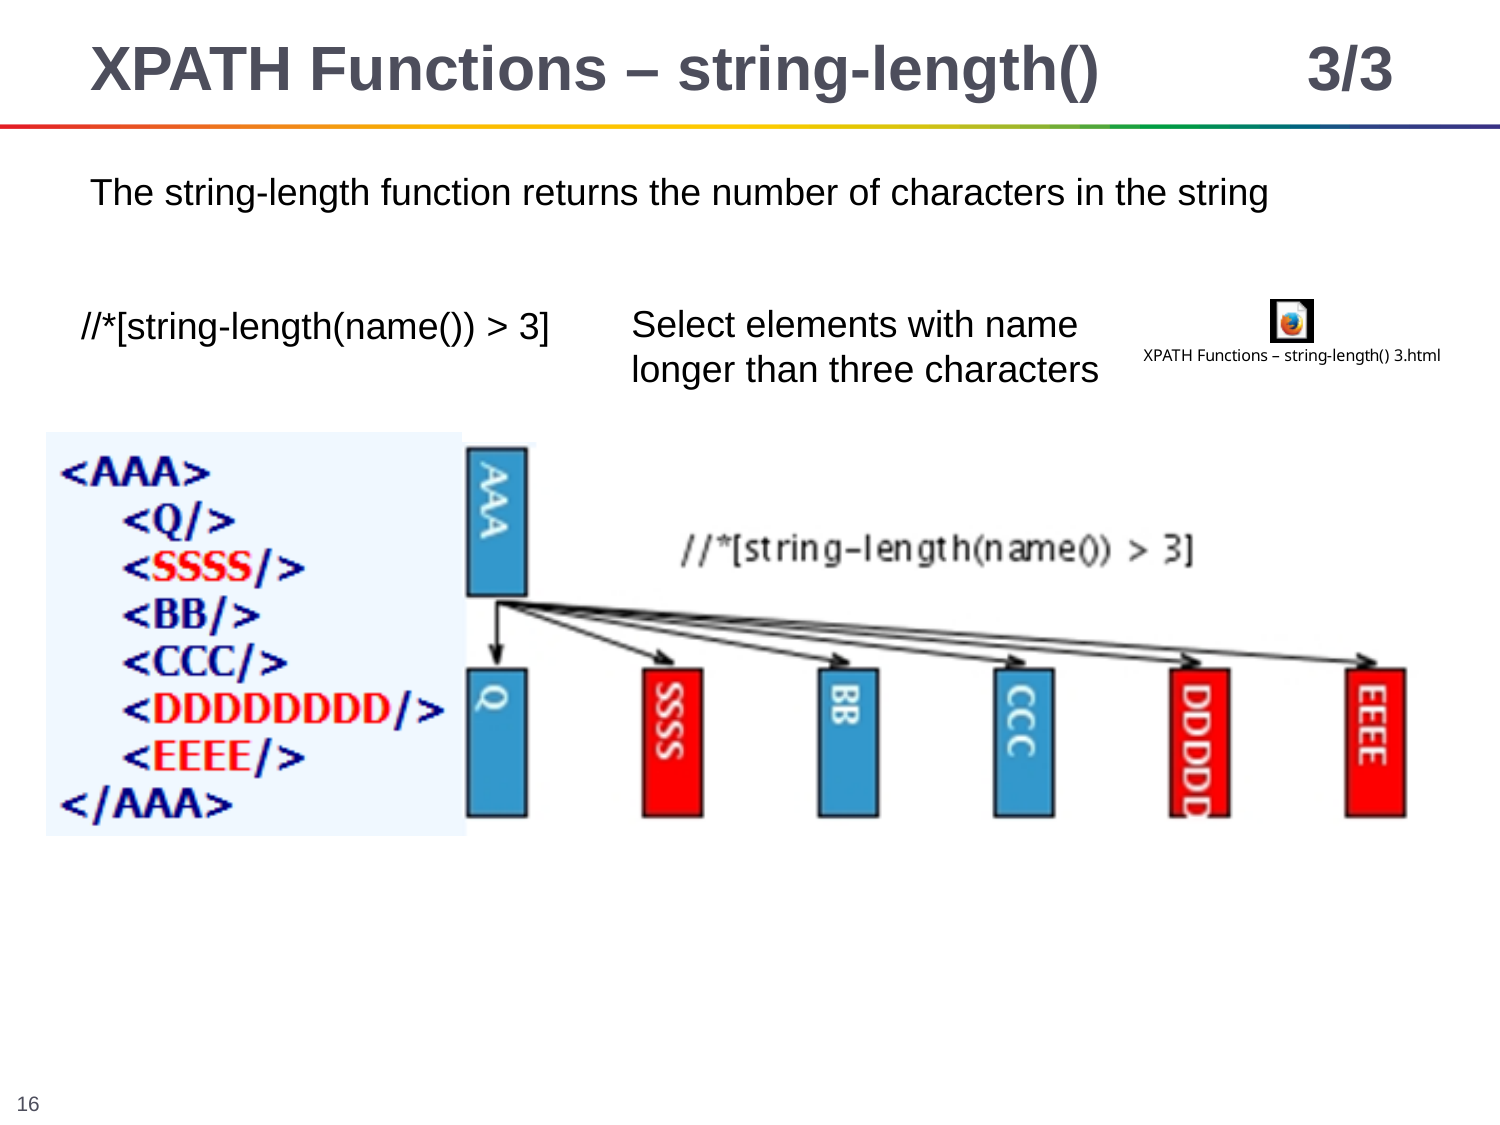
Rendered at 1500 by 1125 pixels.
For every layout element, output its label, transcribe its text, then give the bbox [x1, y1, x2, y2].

title XPATH Functions – string-length() 3/3 [75, 19, 1425, 111]
text_box //*[string-length(name()) > 3] [66, 294, 1474, 355]
text_box The string-length function returns the number of characters in the string [74, 160, 1425, 221]
chart [1110, 299, 1474, 372]
text_box Select elements with name longer than three characters [616, 355, 1169, 398]
picture [46, 432, 1433, 836]
